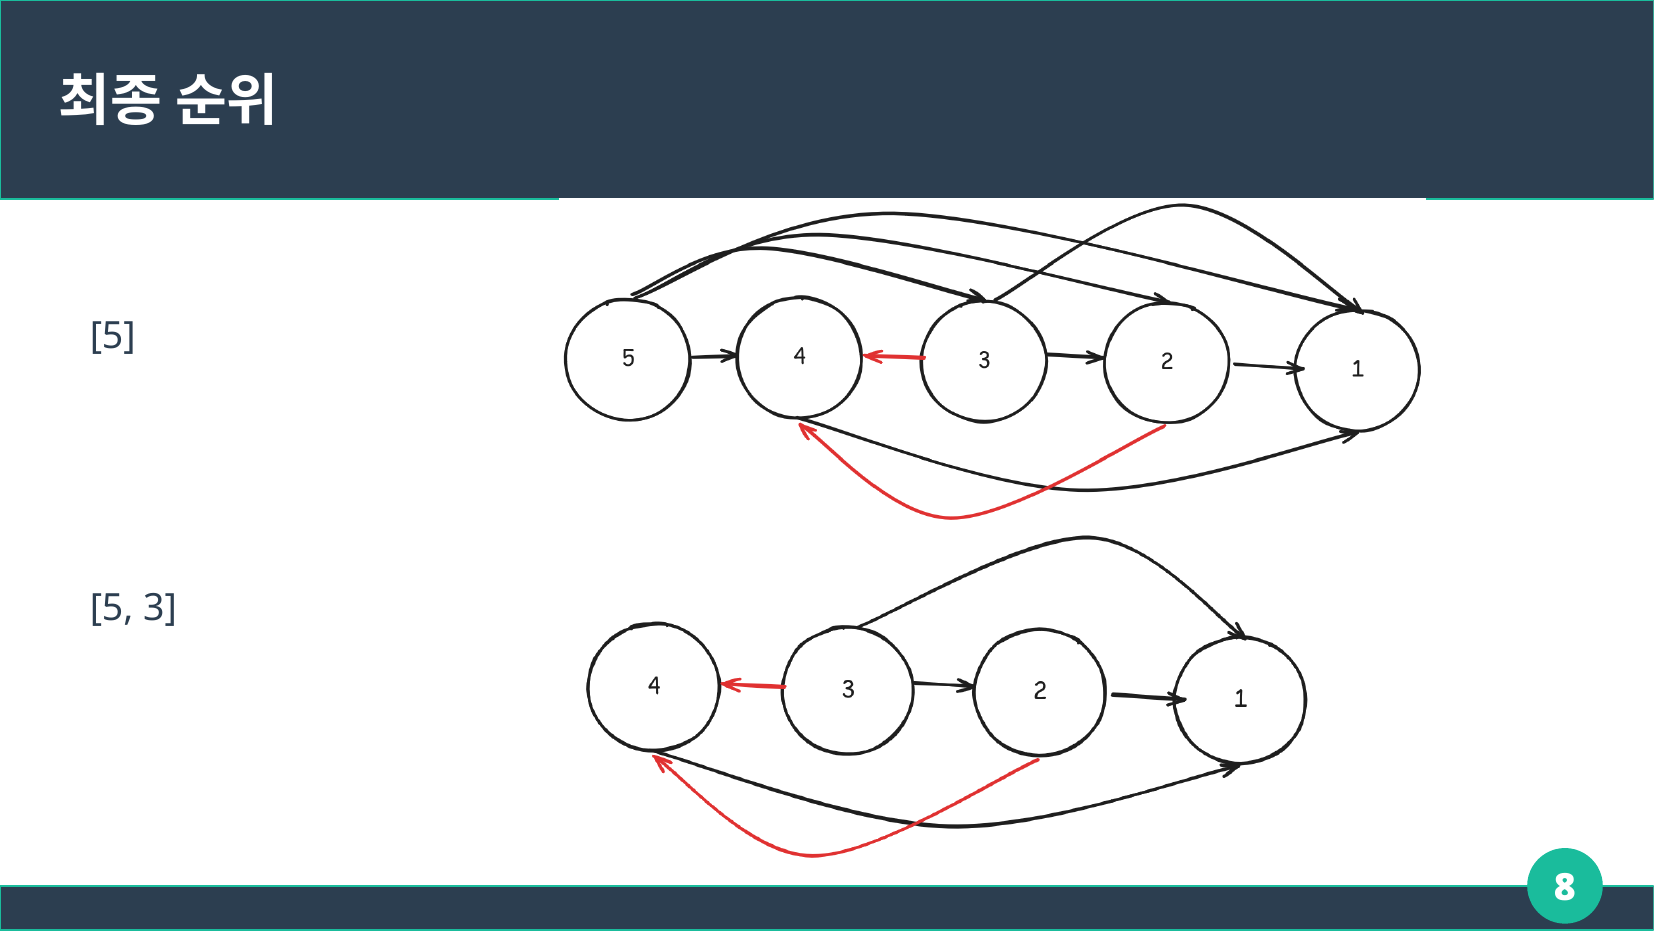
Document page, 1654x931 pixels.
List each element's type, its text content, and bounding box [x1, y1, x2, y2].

text_box [5] [75, 301, 151, 368]
picture [581, 530, 1313, 863]
title 최종 순위 [59, 37, 1595, 155]
picture [559, 198, 1426, 526]
text_box [5, 3] [75, 572, 193, 639]
